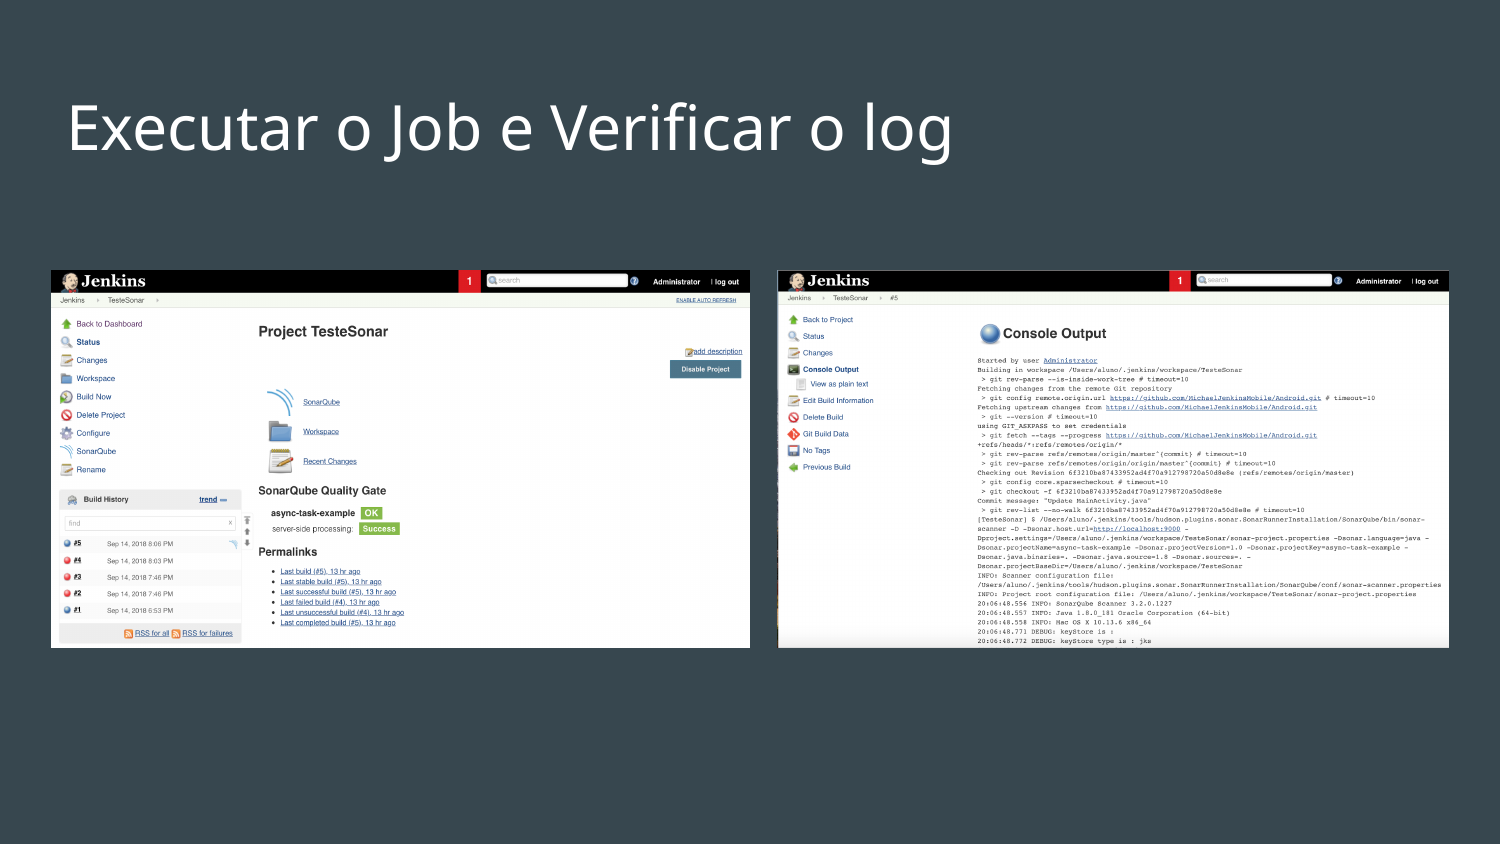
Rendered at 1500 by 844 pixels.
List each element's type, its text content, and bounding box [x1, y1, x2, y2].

title Executar o Job e Verificar o log [51, 72, 1449, 167]
picture [51, 270, 750, 648]
picture [777, 270, 1449, 648]
